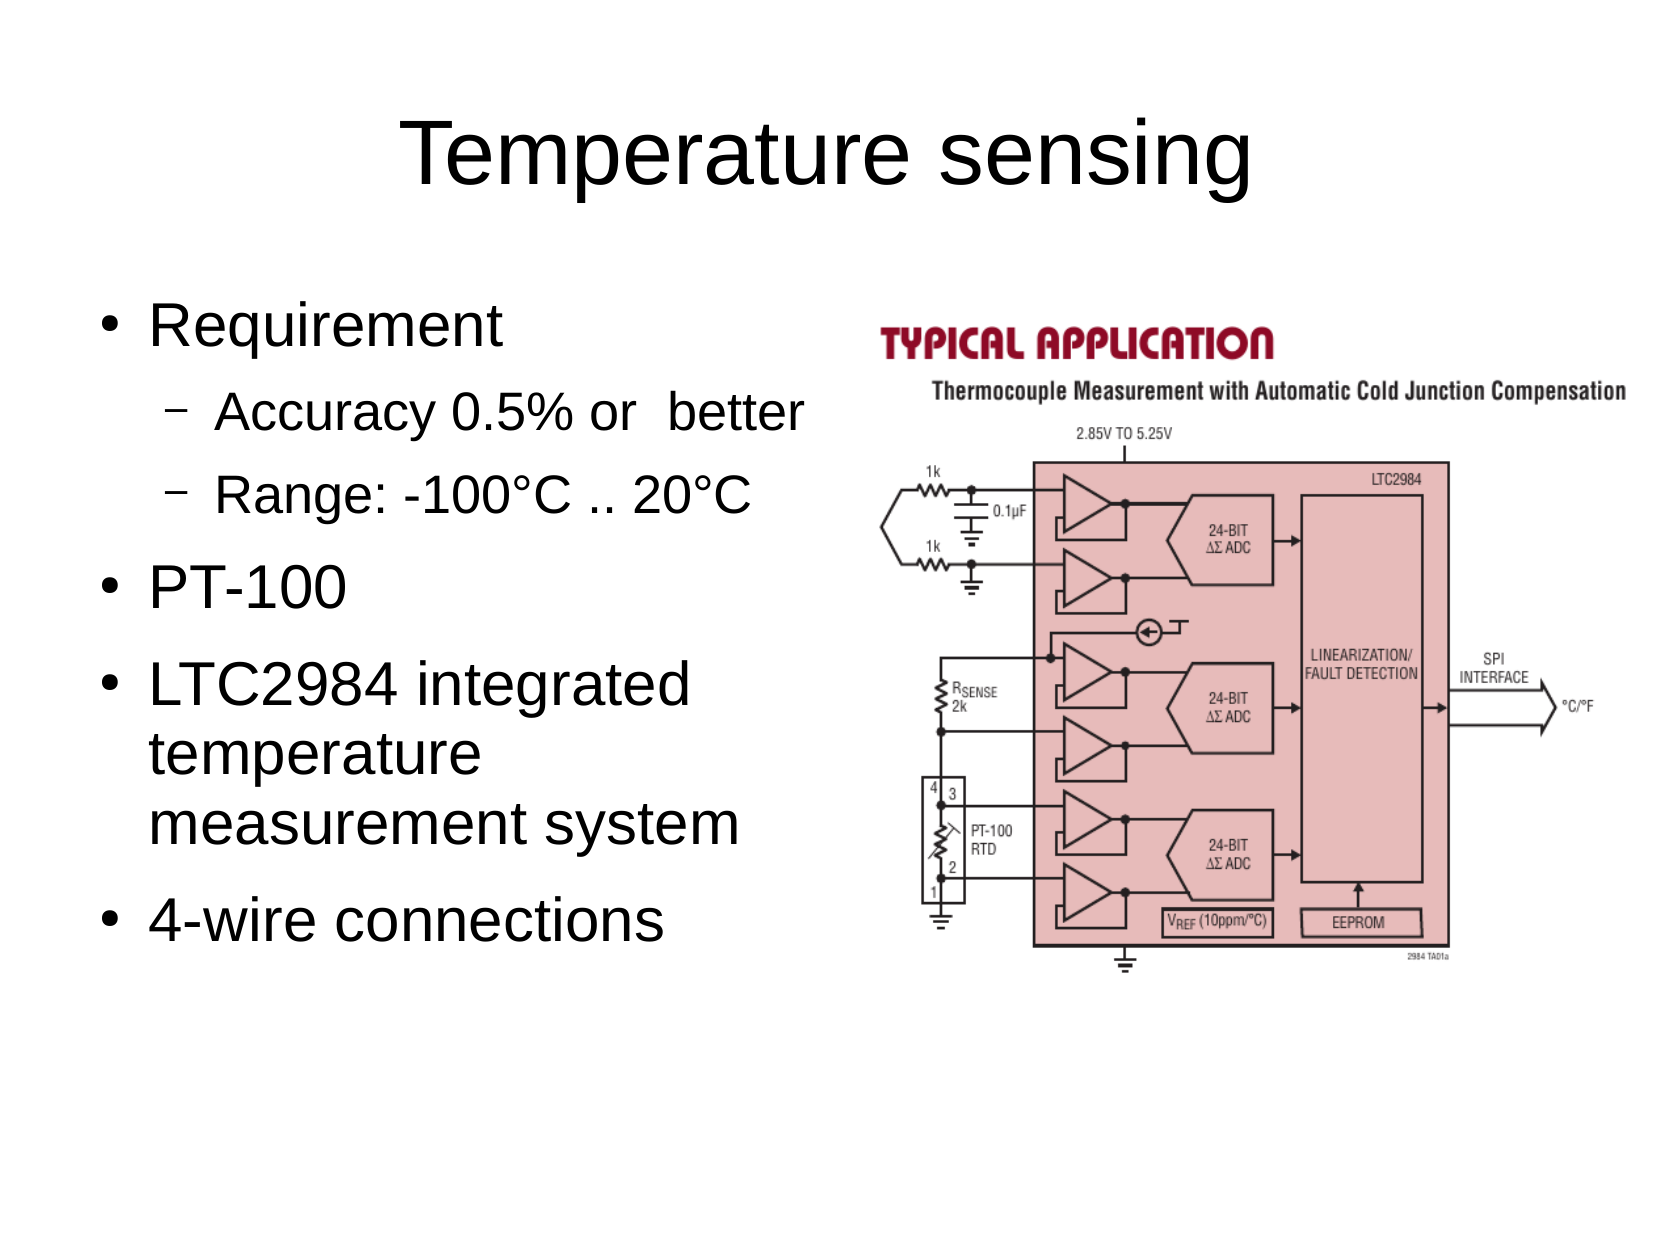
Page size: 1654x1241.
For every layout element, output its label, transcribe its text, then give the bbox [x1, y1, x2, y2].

title Temperature sensing [82, 49, 1571, 257]
list Requirement Accuracy 0.5% or better Range: -100°C .. 20°C PT-100 LTC2984 integrated temperature measurement system 4-wire connections [82, 290, 809, 1010]
picture [827, 308, 1633, 982]
